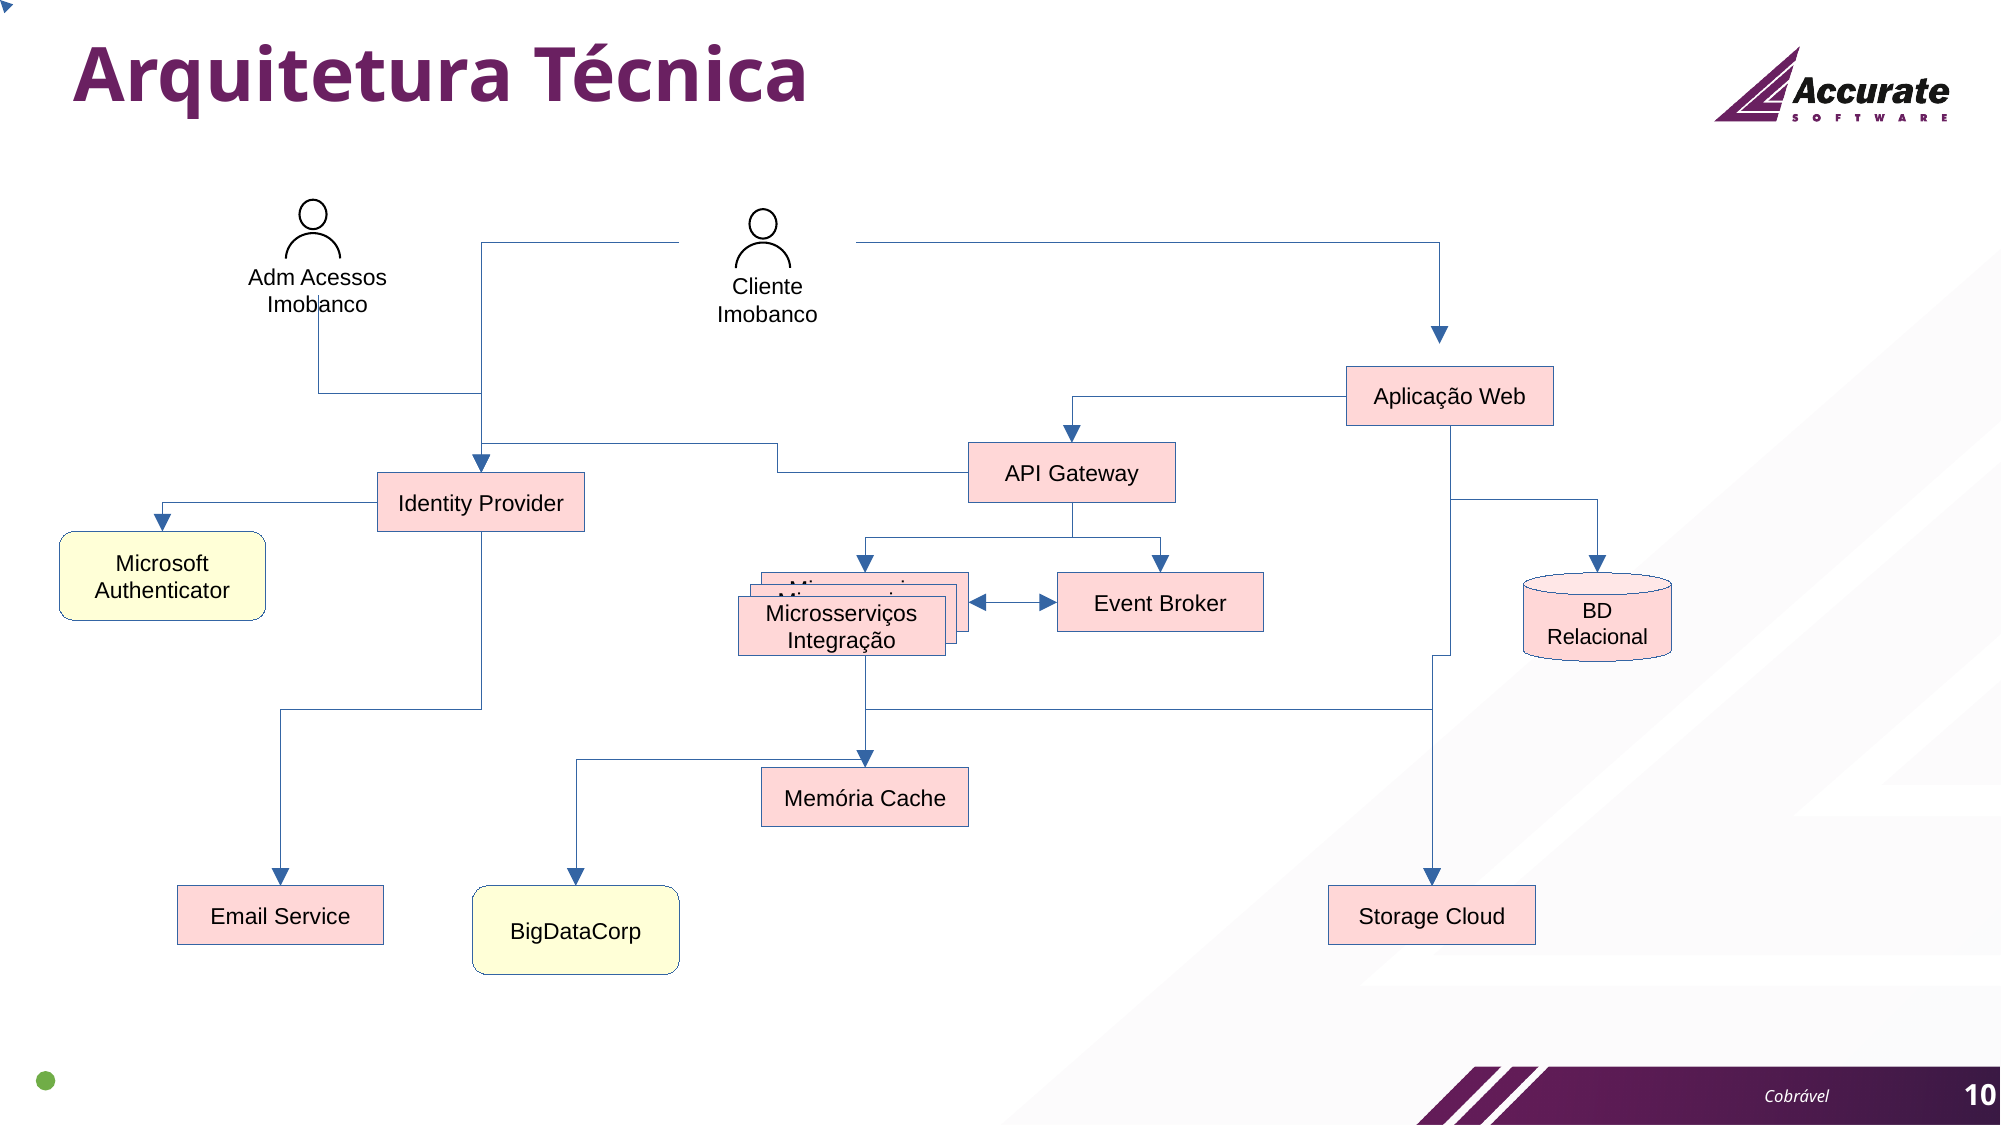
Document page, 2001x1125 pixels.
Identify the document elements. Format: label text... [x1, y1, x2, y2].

text_box Storage Cloud [1328, 885, 1536, 945]
text_box Memória Cache [761, 767, 969, 827]
text_box Microsoft Authenticator [59, 531, 266, 621]
text_box Email Service [177, 885, 384, 945]
text_box API Gateway [968, 442, 1176, 503]
text_box Adm Acessos Imobanco [229, 254, 407, 296]
text_box Aplicação Web [1346, 366, 1554, 426]
text_box Cliente Imobanco [679, 264, 857, 305]
text_box Arquitetura Técnica [58, 19, 1359, 125]
text_box Microsserviços Integração [761, 572, 969, 632]
text_box Identity Provider [377, 472, 585, 532]
text_box Microsserviços Integração [750, 584, 957, 644]
picture [0, 0, 2000, 1125]
text_box BD Relacional [1523, 585, 1672, 662]
text_box BigDataCorp [472, 885, 680, 975]
text_box Microsserviços Integração [738, 596, 946, 656]
text_box Event Broker [1057, 572, 1264, 632]
